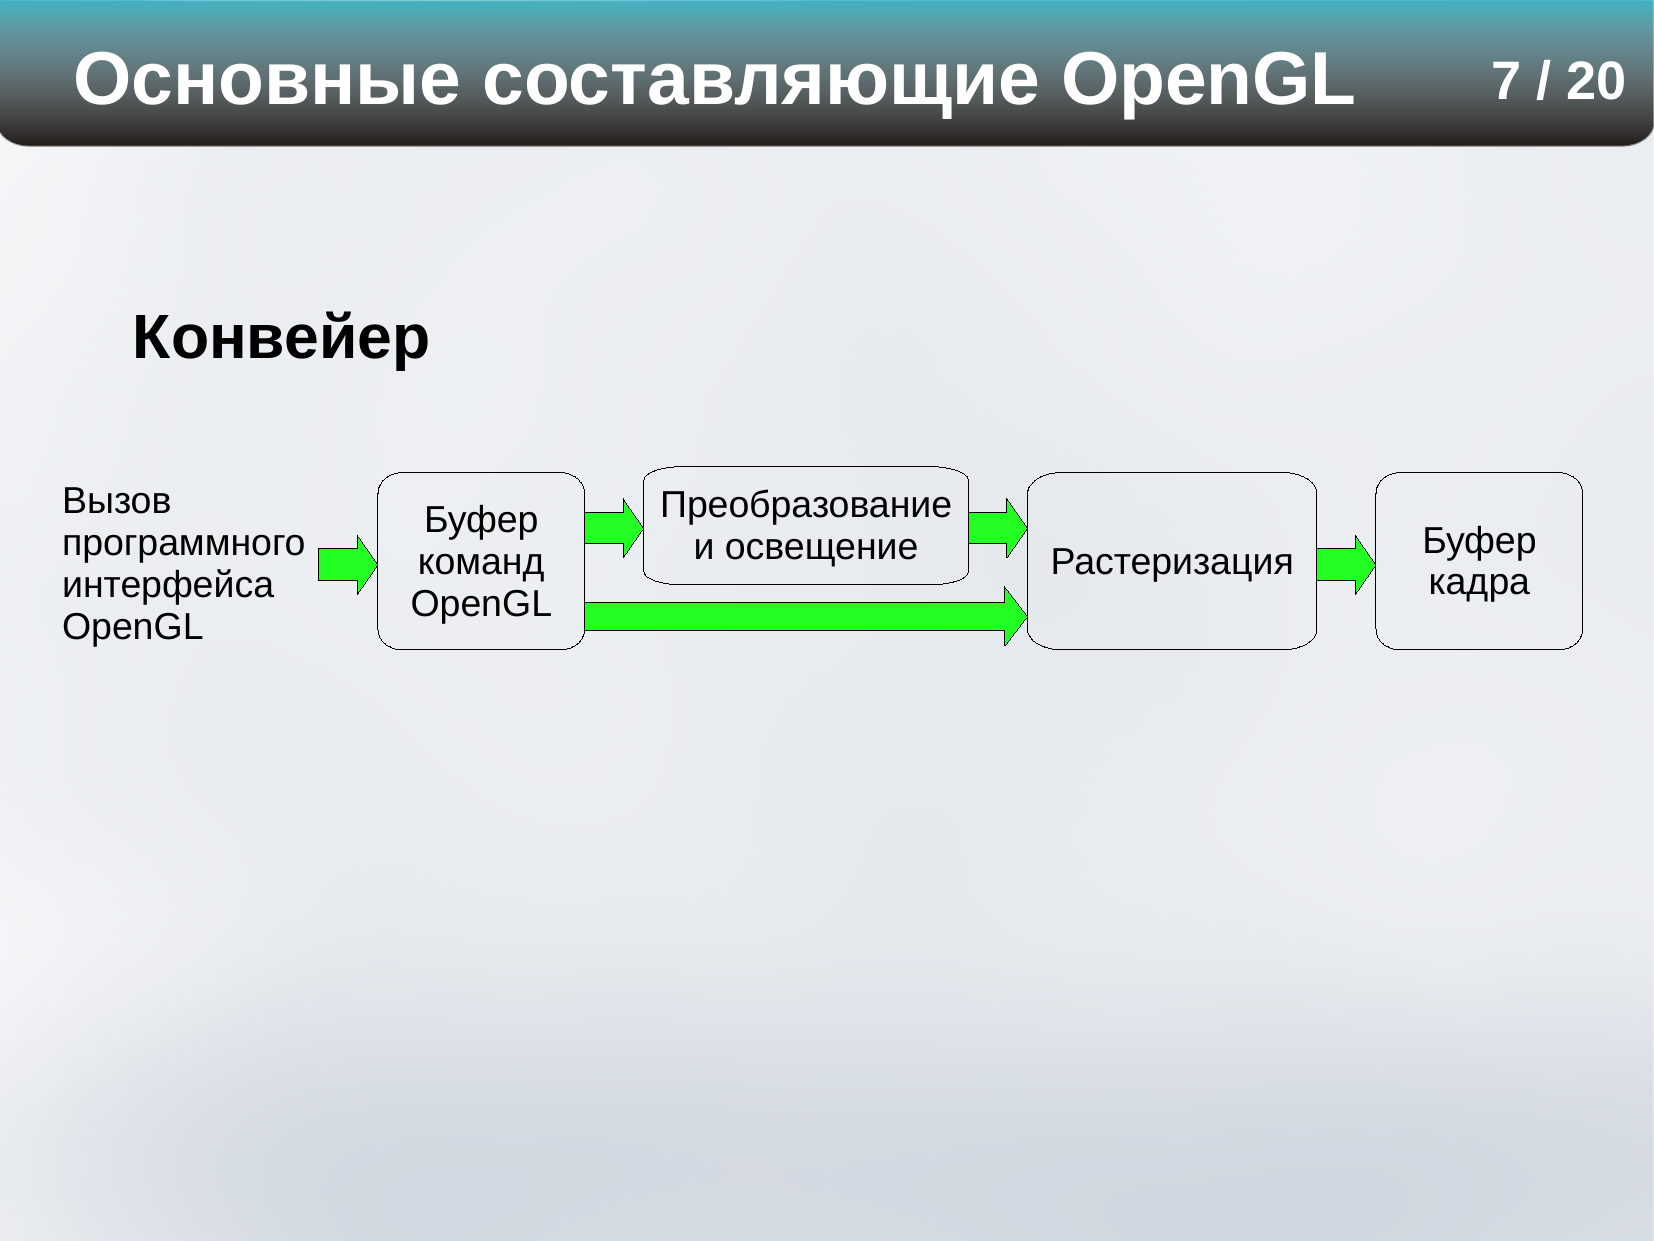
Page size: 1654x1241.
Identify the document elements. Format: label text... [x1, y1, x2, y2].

text_box [1316, 535, 1376, 595]
text_box [318, 535, 378, 595]
text_box <номер> / 20 [1476, 42, 1654, 179]
text_box Преобразование и освещение [643, 466, 969, 585]
text_box Конвейер [118, 259, 1595, 345]
text_box Буфер кадра [1375, 472, 1583, 650]
text_box [584, 586, 1028, 646]
text_box Основные составляющие OpenGL [59, 29, 1418, 129]
text_box Вызов программного интерфейса OpenGL [47, 472, 325, 656]
picture [0, 0, 1654, 1241]
text_box [584, 498, 644, 558]
text_box Буфер команд OpenGL [377, 472, 585, 650]
text_box Растеризация [1027, 472, 1317, 650]
text_box [968, 498, 1028, 558]
